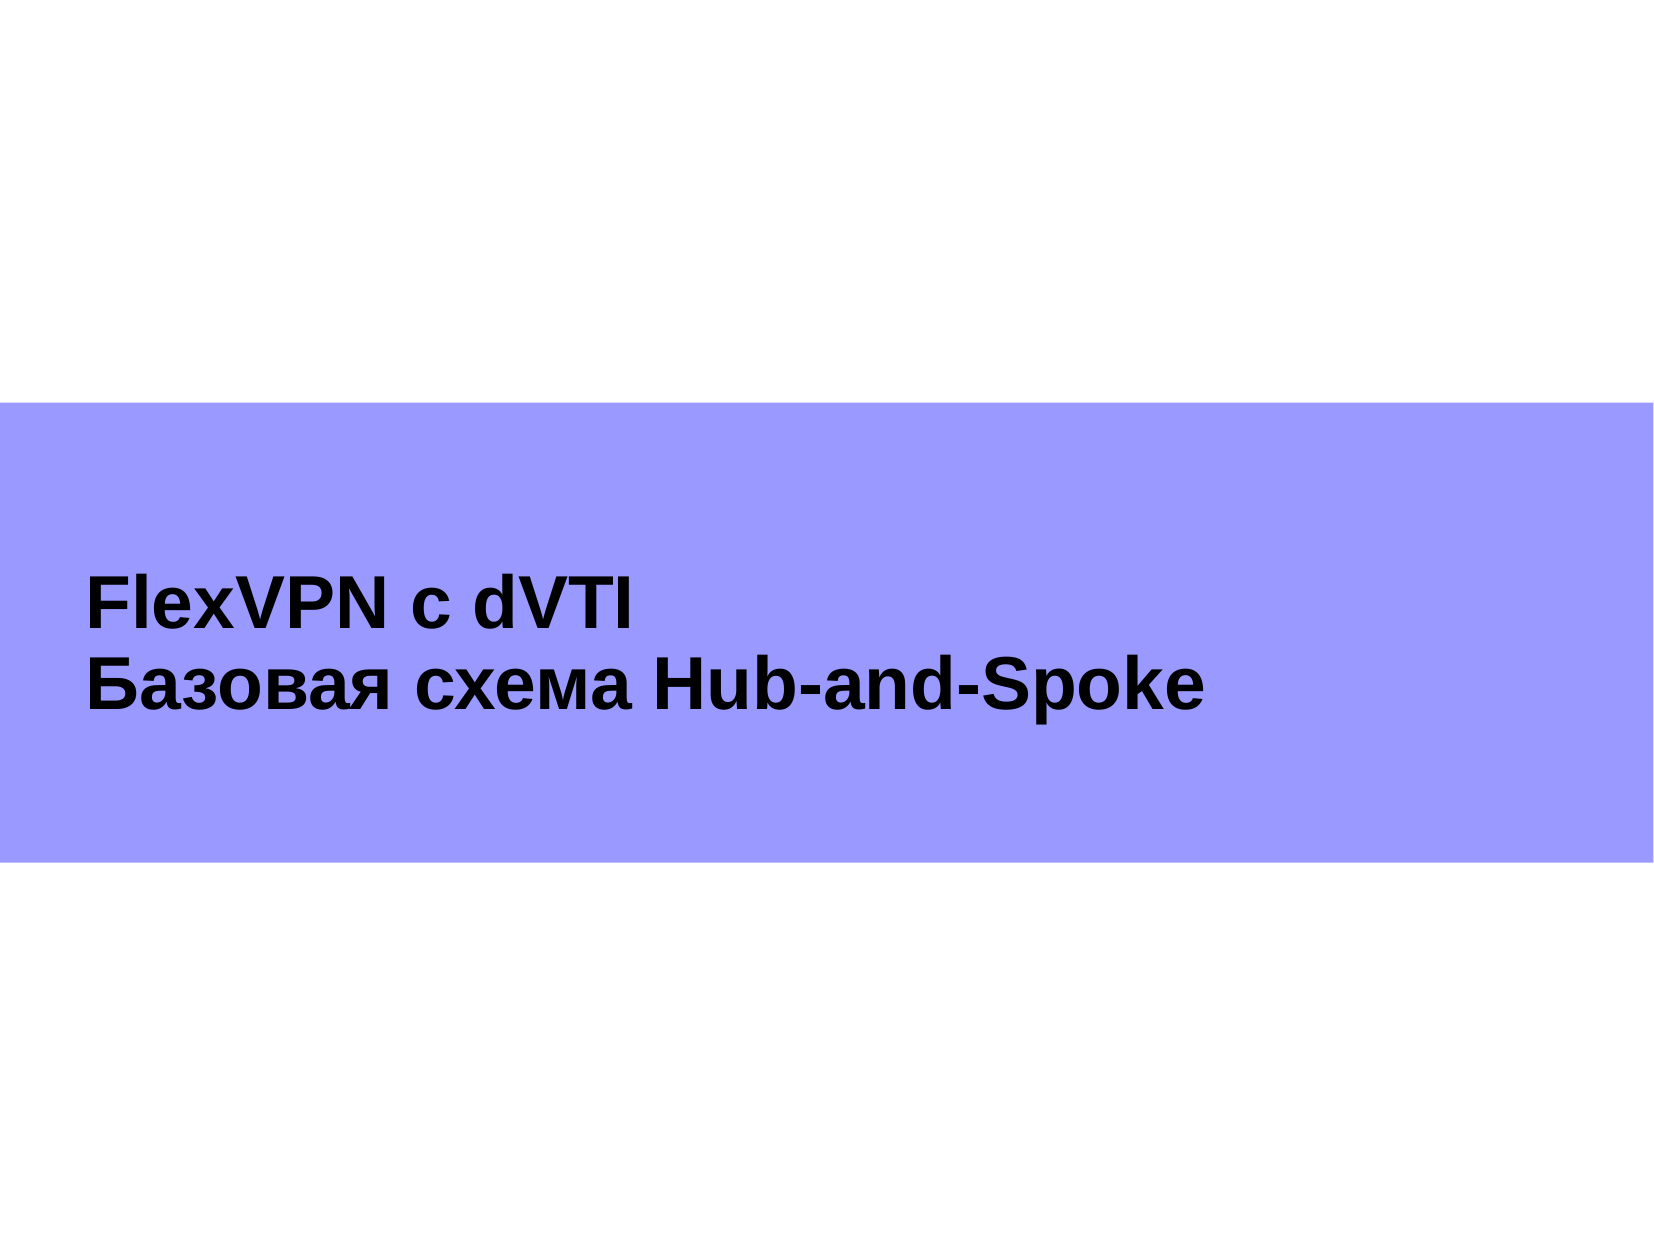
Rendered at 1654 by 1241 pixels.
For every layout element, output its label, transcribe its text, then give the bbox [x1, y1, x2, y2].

text_box FlexVPN с dVTI Базовая схема Hub-and-Spoke [71, 556, 1587, 772]
